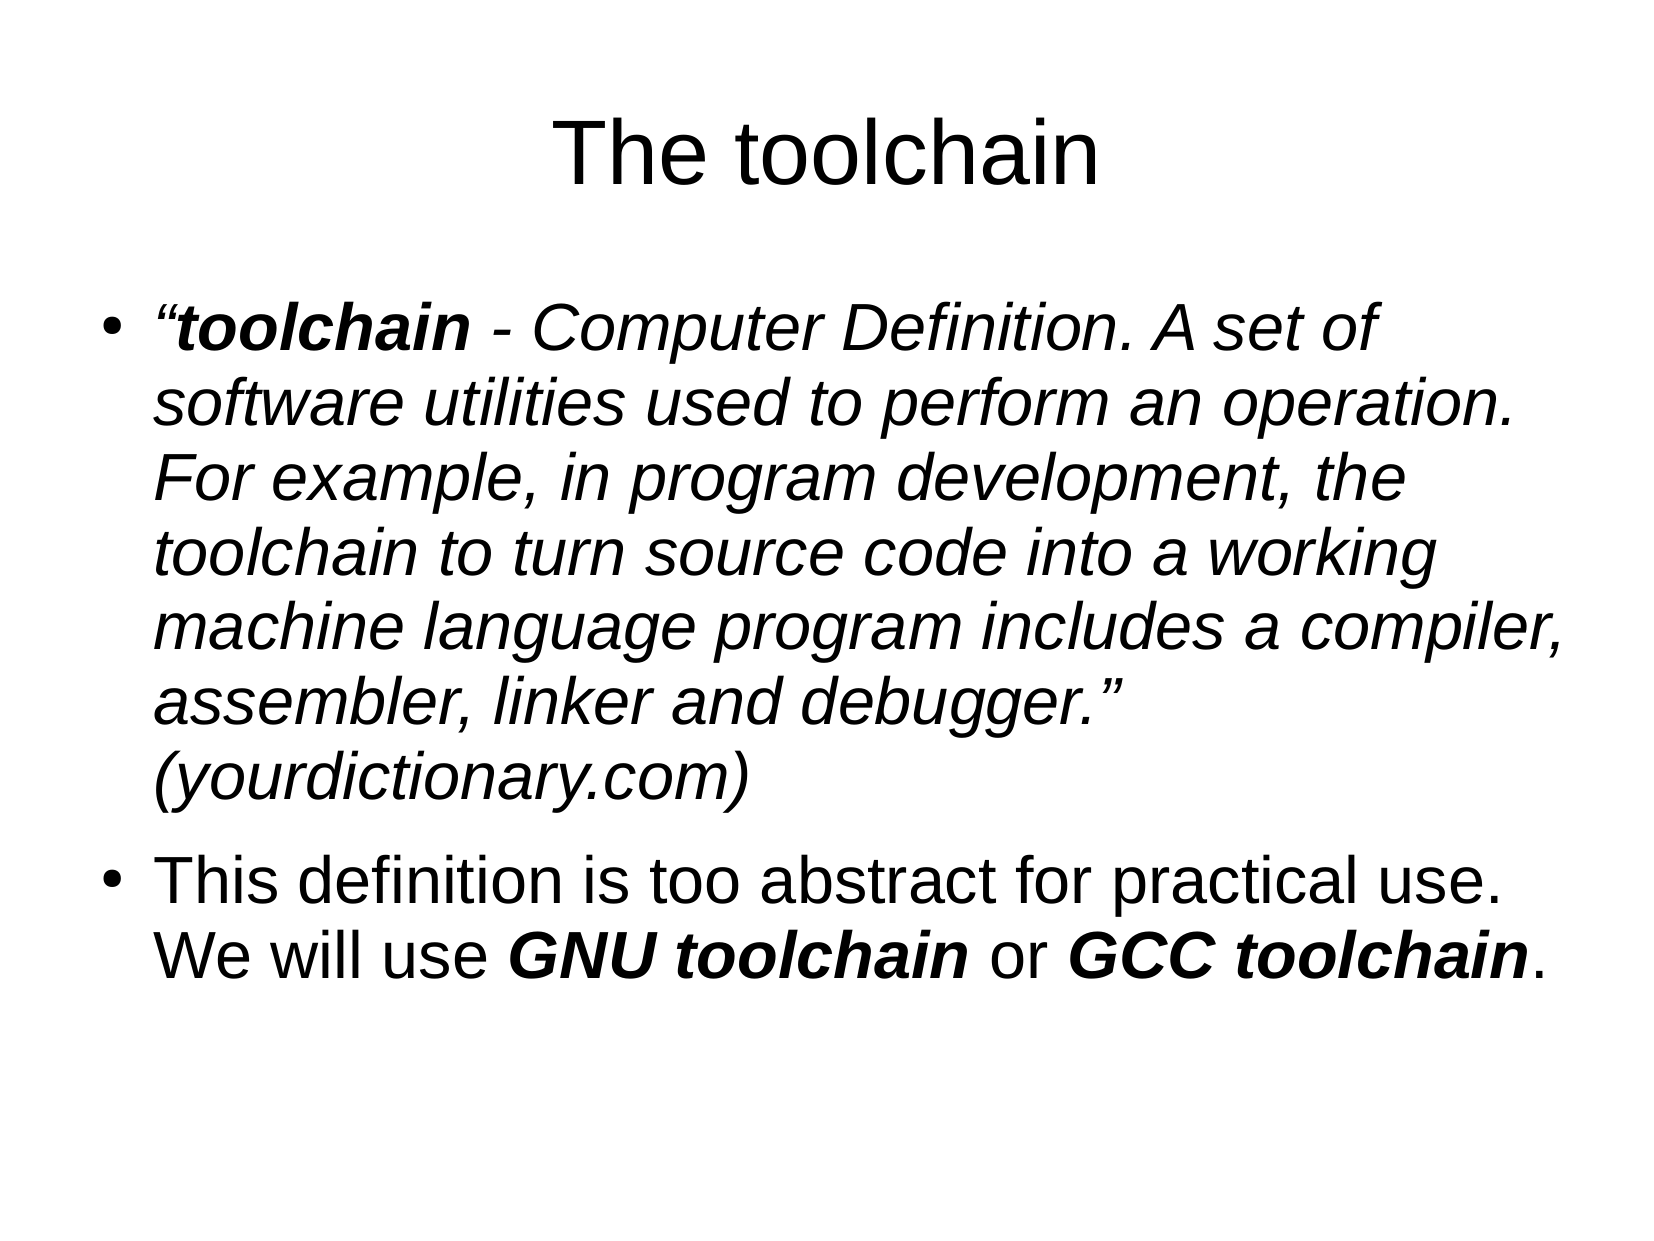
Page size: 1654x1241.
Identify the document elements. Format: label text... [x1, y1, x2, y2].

title The toolchain [82, 49, 1571, 257]
list “toolchain - Computer Definition. A set of software utilities used to perform an operation. For example, in program development, the toolchain to turn source code into a working machine language program includes a compiler, assembler, linker and debugger.” (yourdictionary.com) This definition is too abstract for practical use. We will use GNU toolchain or GCC toolchain. [82, 290, 1571, 1010]
